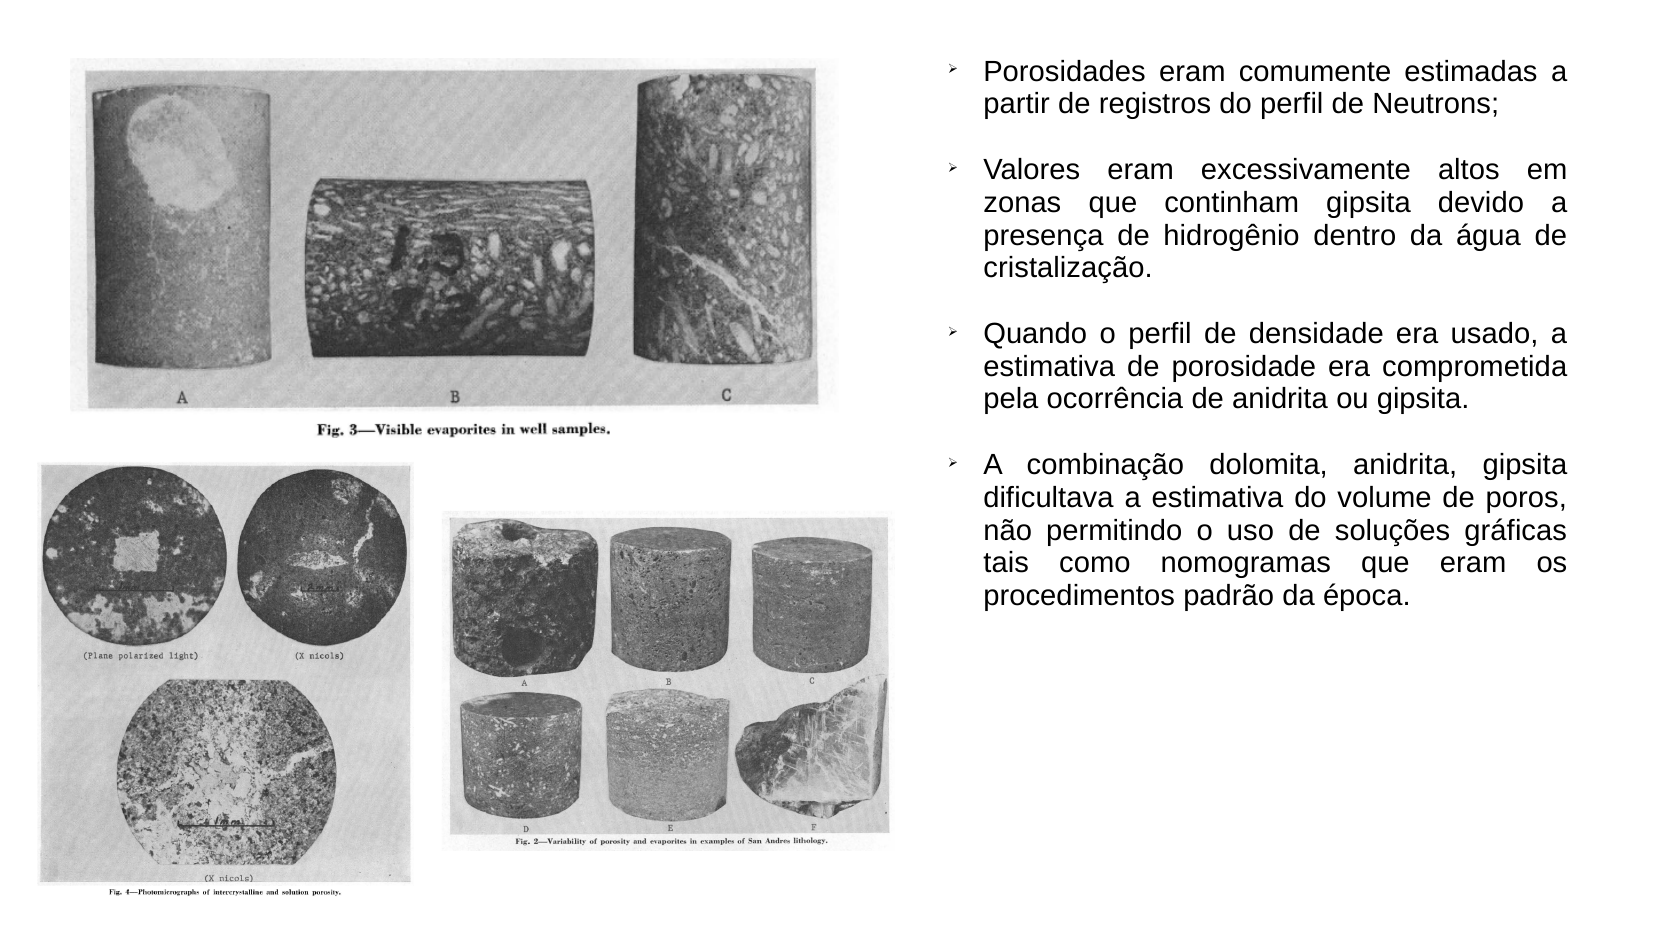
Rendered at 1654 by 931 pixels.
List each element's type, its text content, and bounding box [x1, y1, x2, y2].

picture [35, 460, 414, 899]
text_box Porosidades eram comumente estimadas a partir de registros do perfil de Neutrons; Valores eram excessivamente altos em zonas que continham gipsita devido a presença de hidrogênio dentro da água de cristalização. Quando o perfil de densidade era usado, a estimativa de porosidade era comprometida pela ocorrência de anidrita ou gipsita. A combinação dolomita, anidrita, gipsita dificultava a estimativa do volume de poros, não permitindo o uso de soluções gráficas tais como nomogramas que eram os procedimentos padrão da época. [933, 47, 1583, 653]
picture [70, 58, 839, 447]
picture [437, 507, 895, 851]
